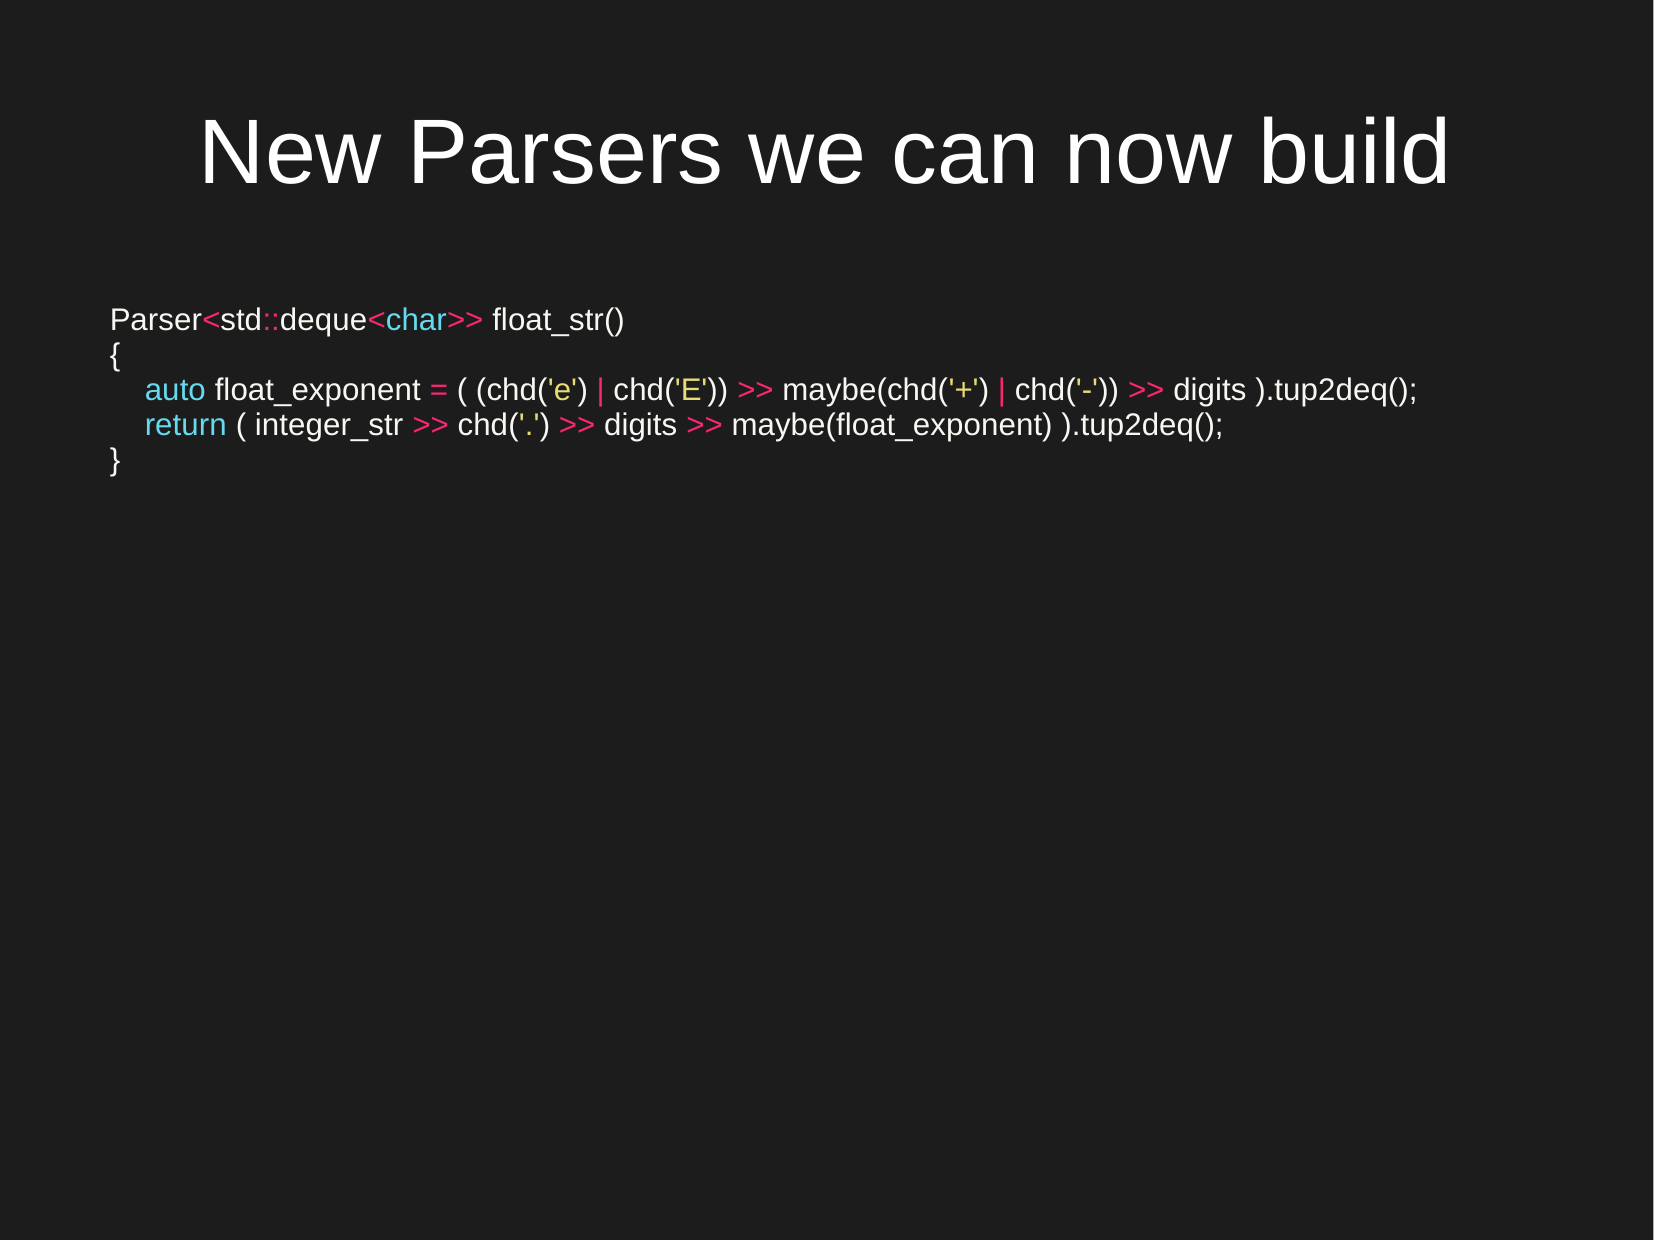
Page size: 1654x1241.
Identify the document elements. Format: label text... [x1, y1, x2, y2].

text_box Parser<std::deque<char>> float_str() { auto float_exponent = ( (chd('e') | chd('E')) >> maybe(chd('+') | chd('-')) >> digits ).tup2deq(); return ( integer_str >> chd('.') >> digits >> maybe(float_exponent) ).tup2deq(); } [60, 294, 1591, 1201]
title New Parsers we can now build [82, 49, 1571, 256]
